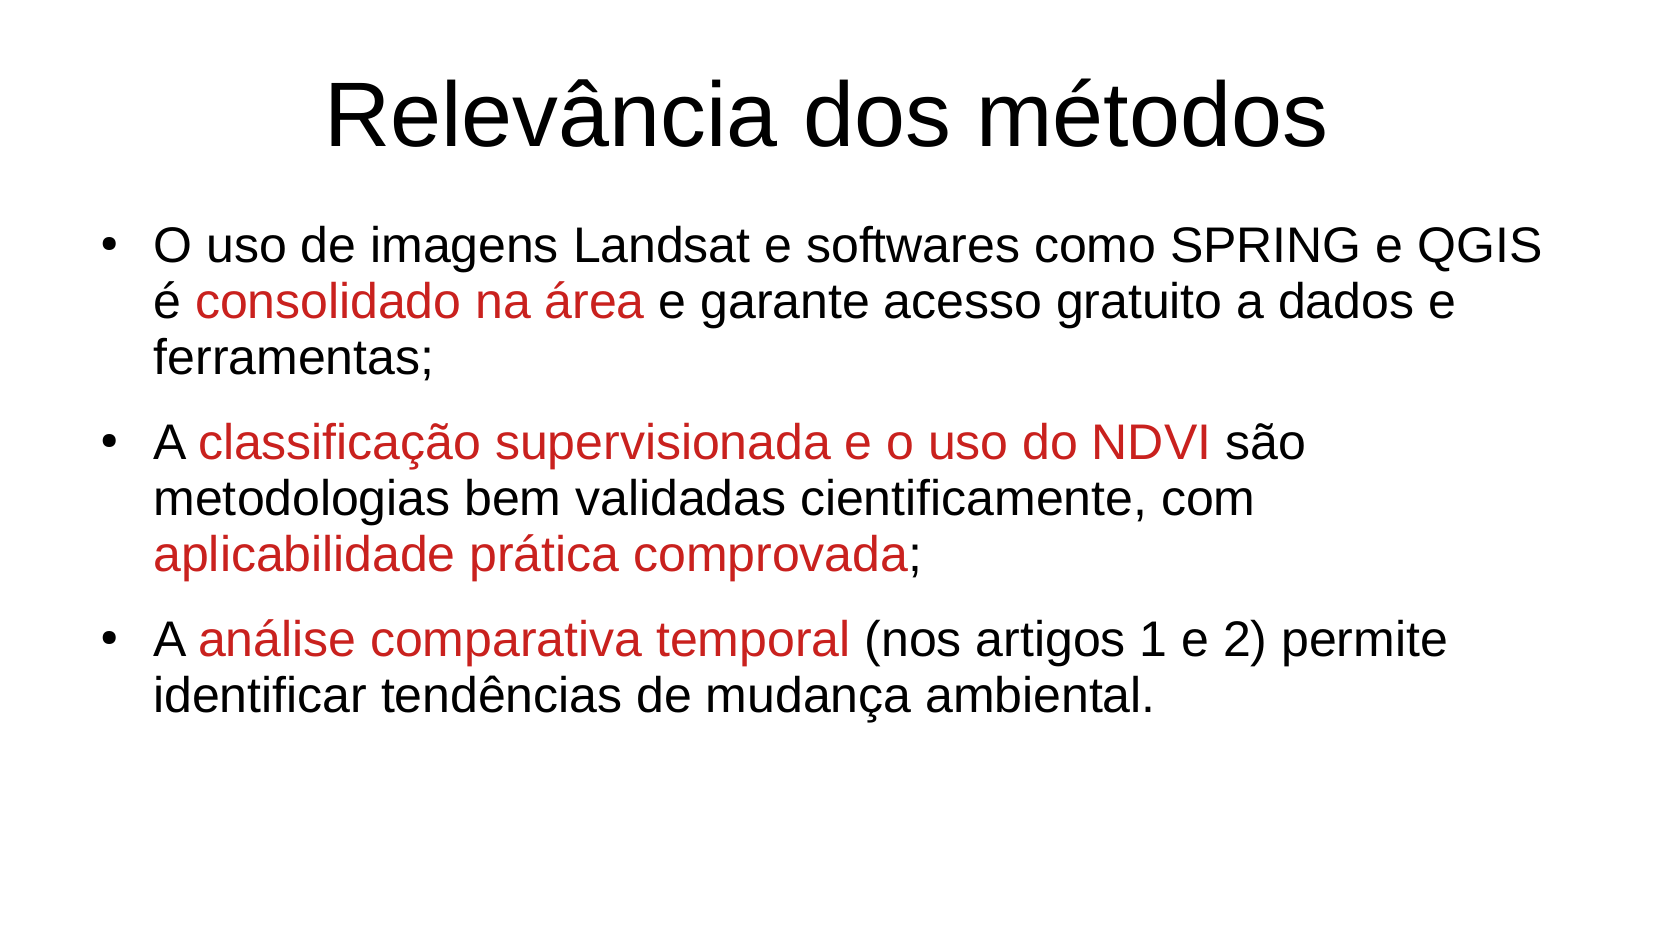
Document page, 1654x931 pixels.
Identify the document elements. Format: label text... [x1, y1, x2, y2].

title Relevância dos métodos [82, 37, 1571, 193]
list O uso de imagens Landsat e softwares como SPRING e QGIS é consolidado na área e garante acesso gratuito a dados e ferramentas; A classificação supervisionada e o uso do NDVI são metodologias bem validadas cientificamente, com aplicabilidade prática comprovada; A análise comparativa temporal (nos artigos 1 e 2) permite identificar tendências de mudança ambiental. [82, 217, 1571, 758]
